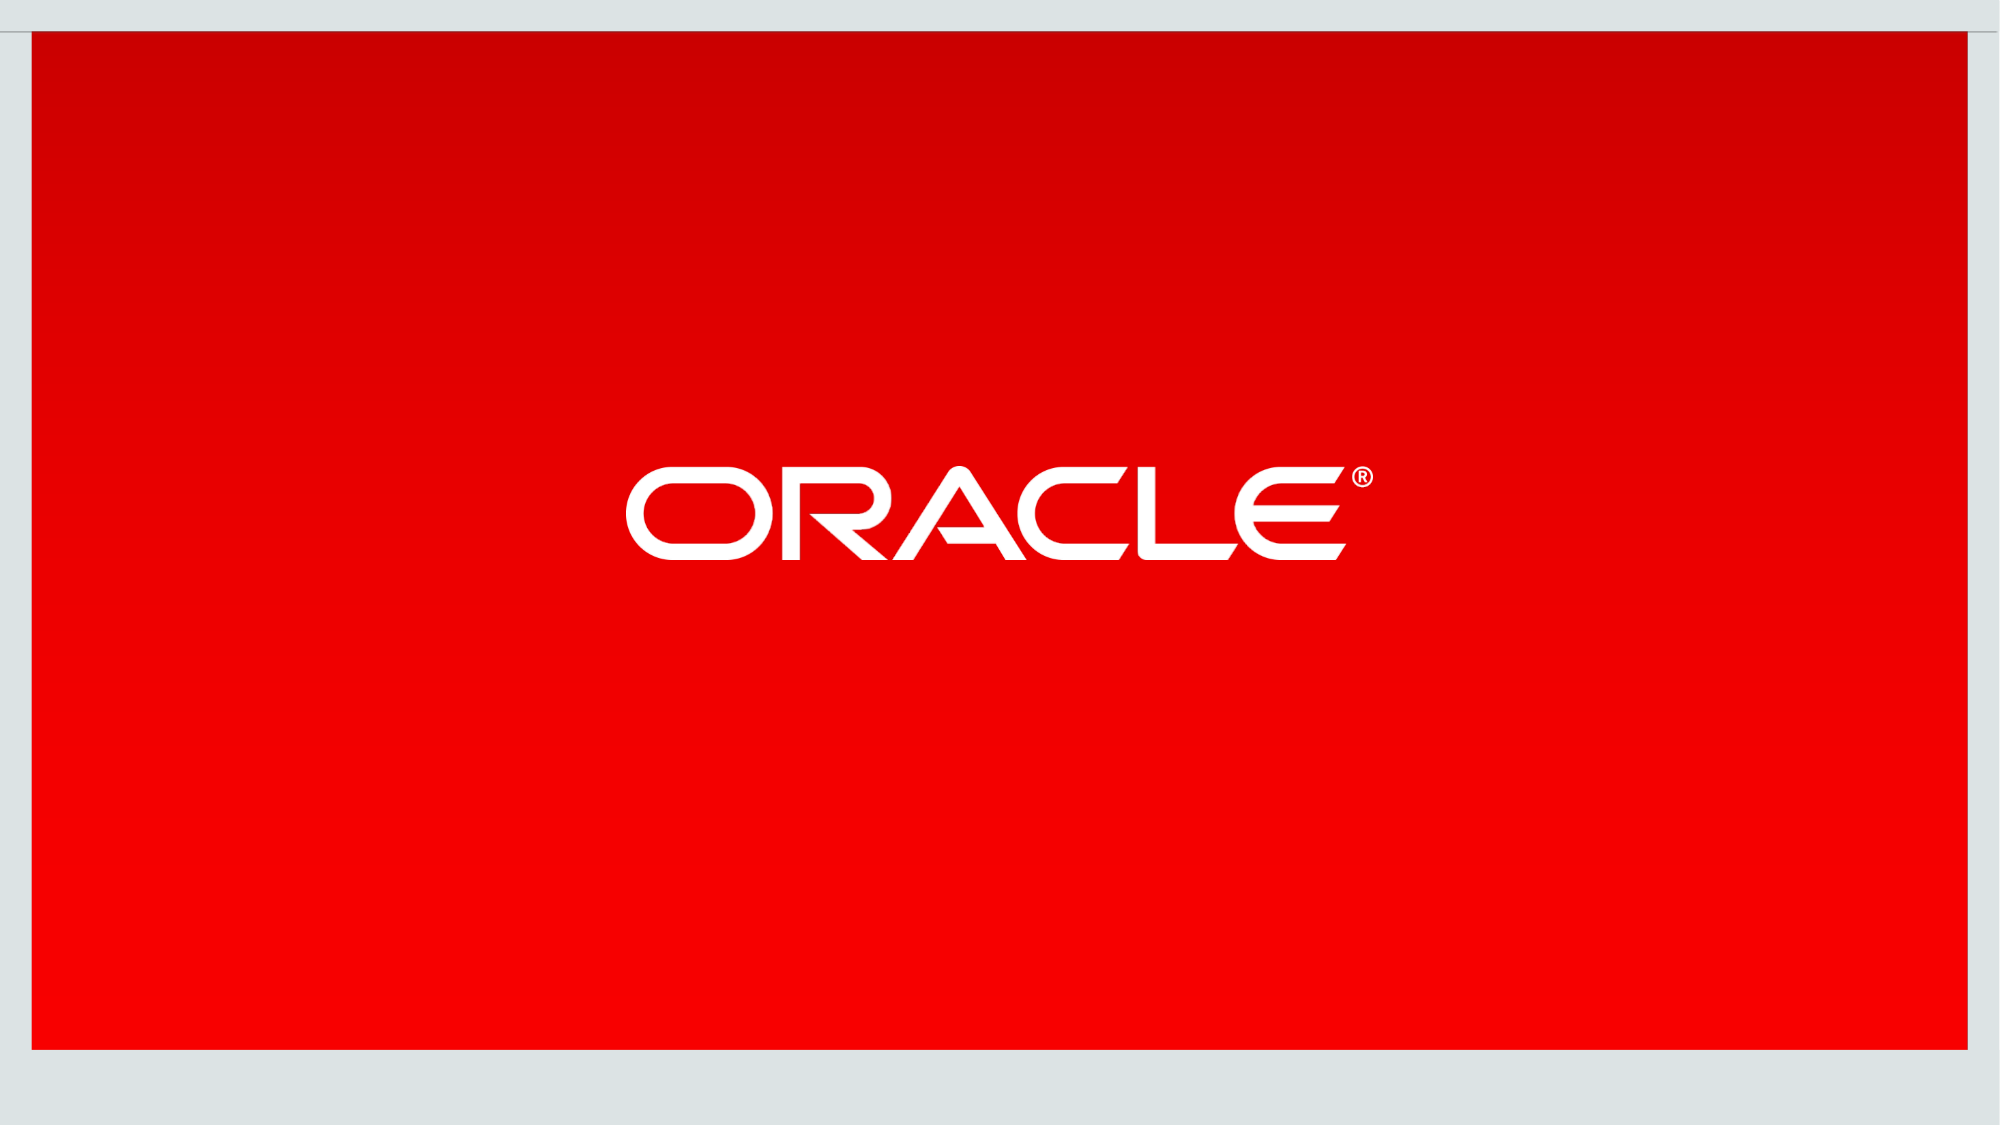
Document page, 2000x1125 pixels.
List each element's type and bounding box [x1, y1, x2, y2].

picture [32, 33, 1967, 1049]
